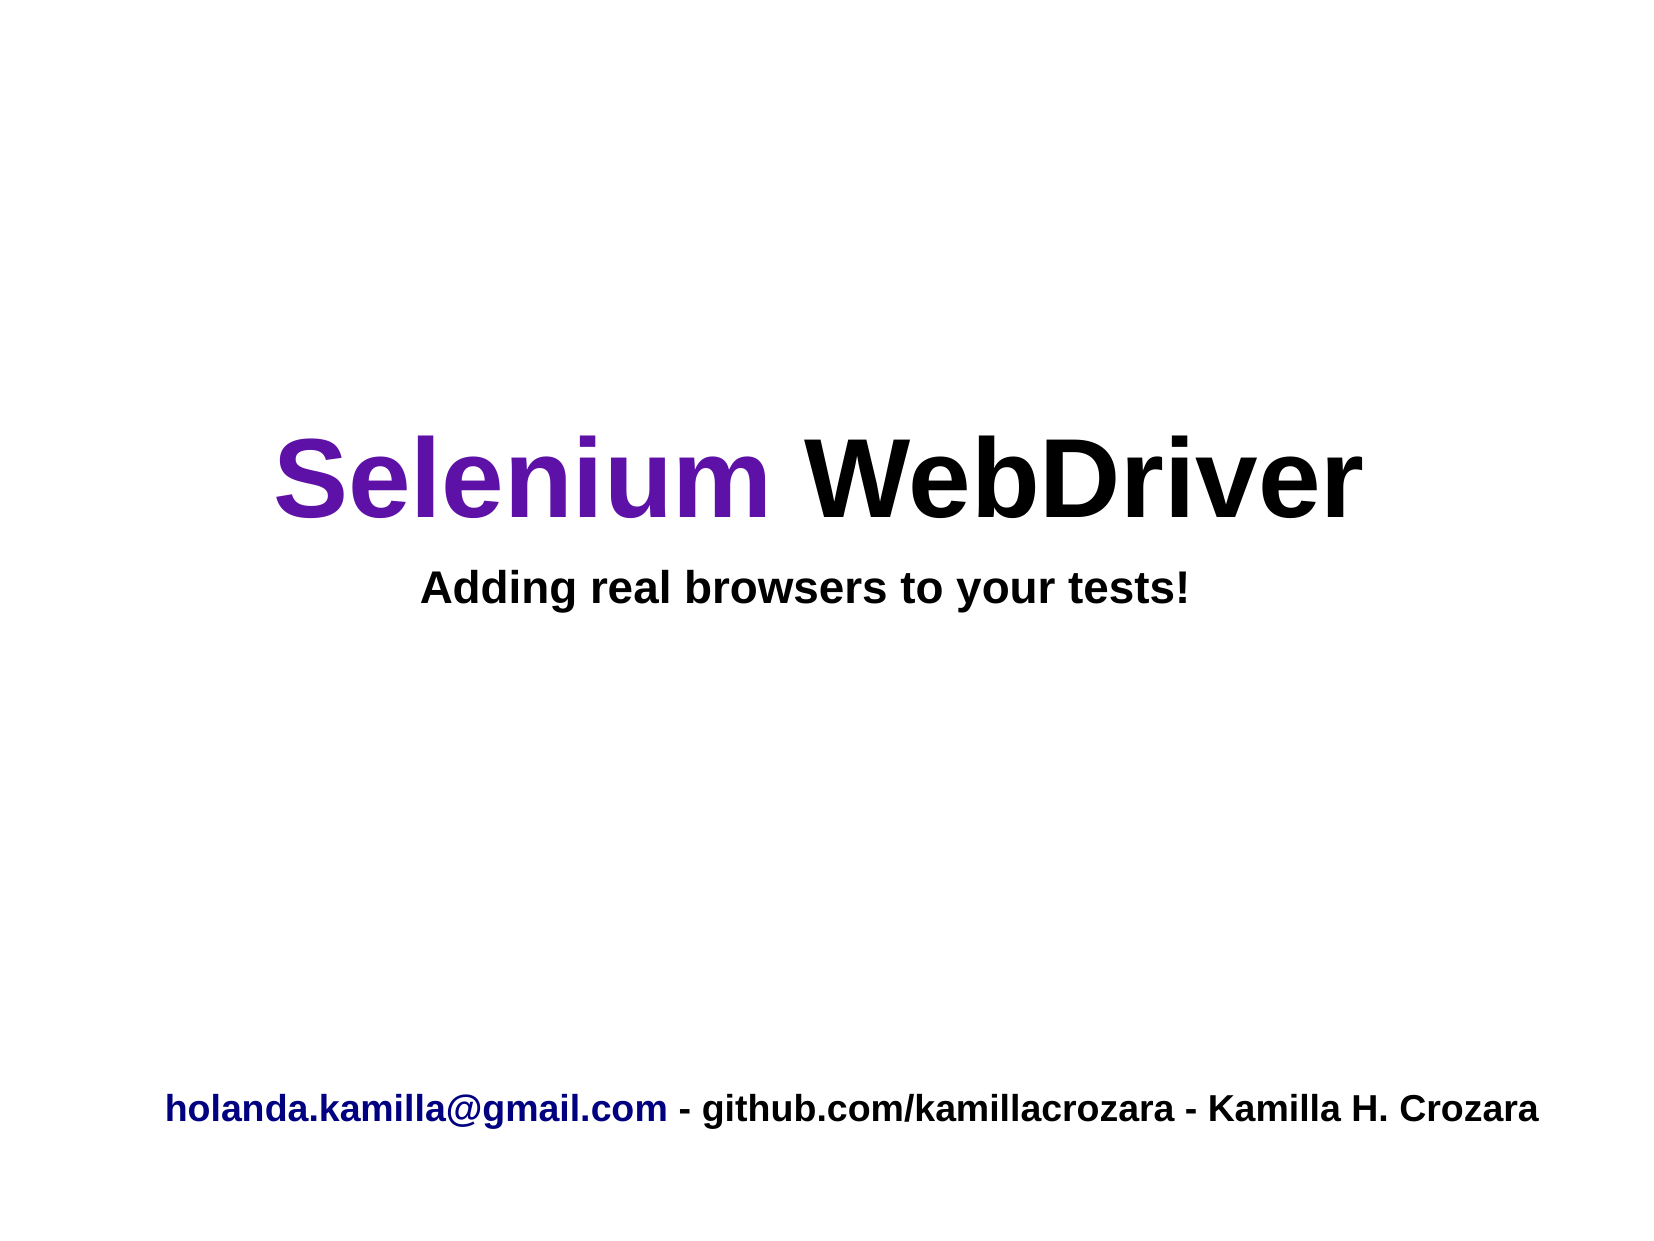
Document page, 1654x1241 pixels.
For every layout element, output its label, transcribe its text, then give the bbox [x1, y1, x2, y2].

text_box Adding real browsers to your tests! [405, 555, 1206, 622]
text_box holanda.kamilla@gmail.com - github.com/kamillacrozara - Kamilla H. Crozara [150, 1080, 1555, 1137]
title Selenium WebDriver [75, 375, 1564, 583]
